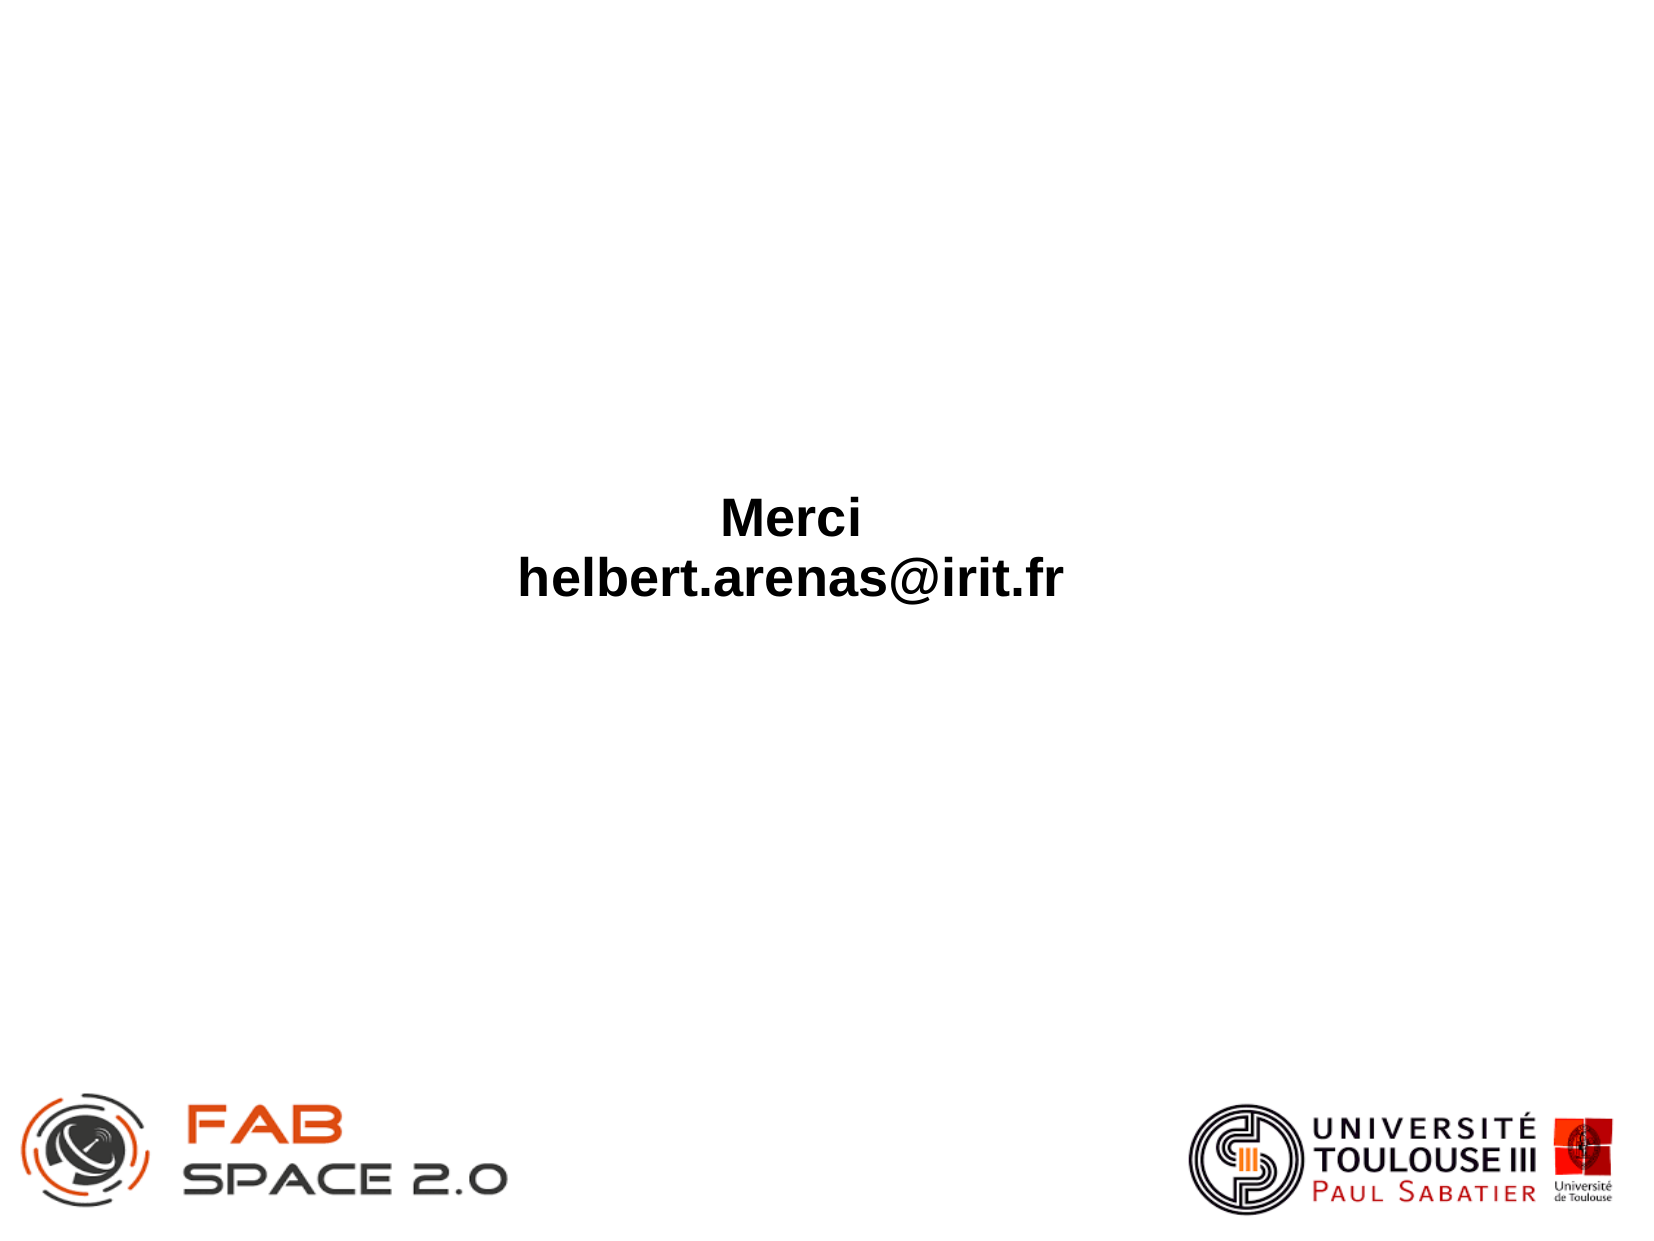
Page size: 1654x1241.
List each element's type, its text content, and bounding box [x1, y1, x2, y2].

picture [0, 1064, 540, 1241]
picture [1154, 1079, 1654, 1241]
text_box Merci helbert.arenas@irit.fr [503, 480, 1081, 616]
